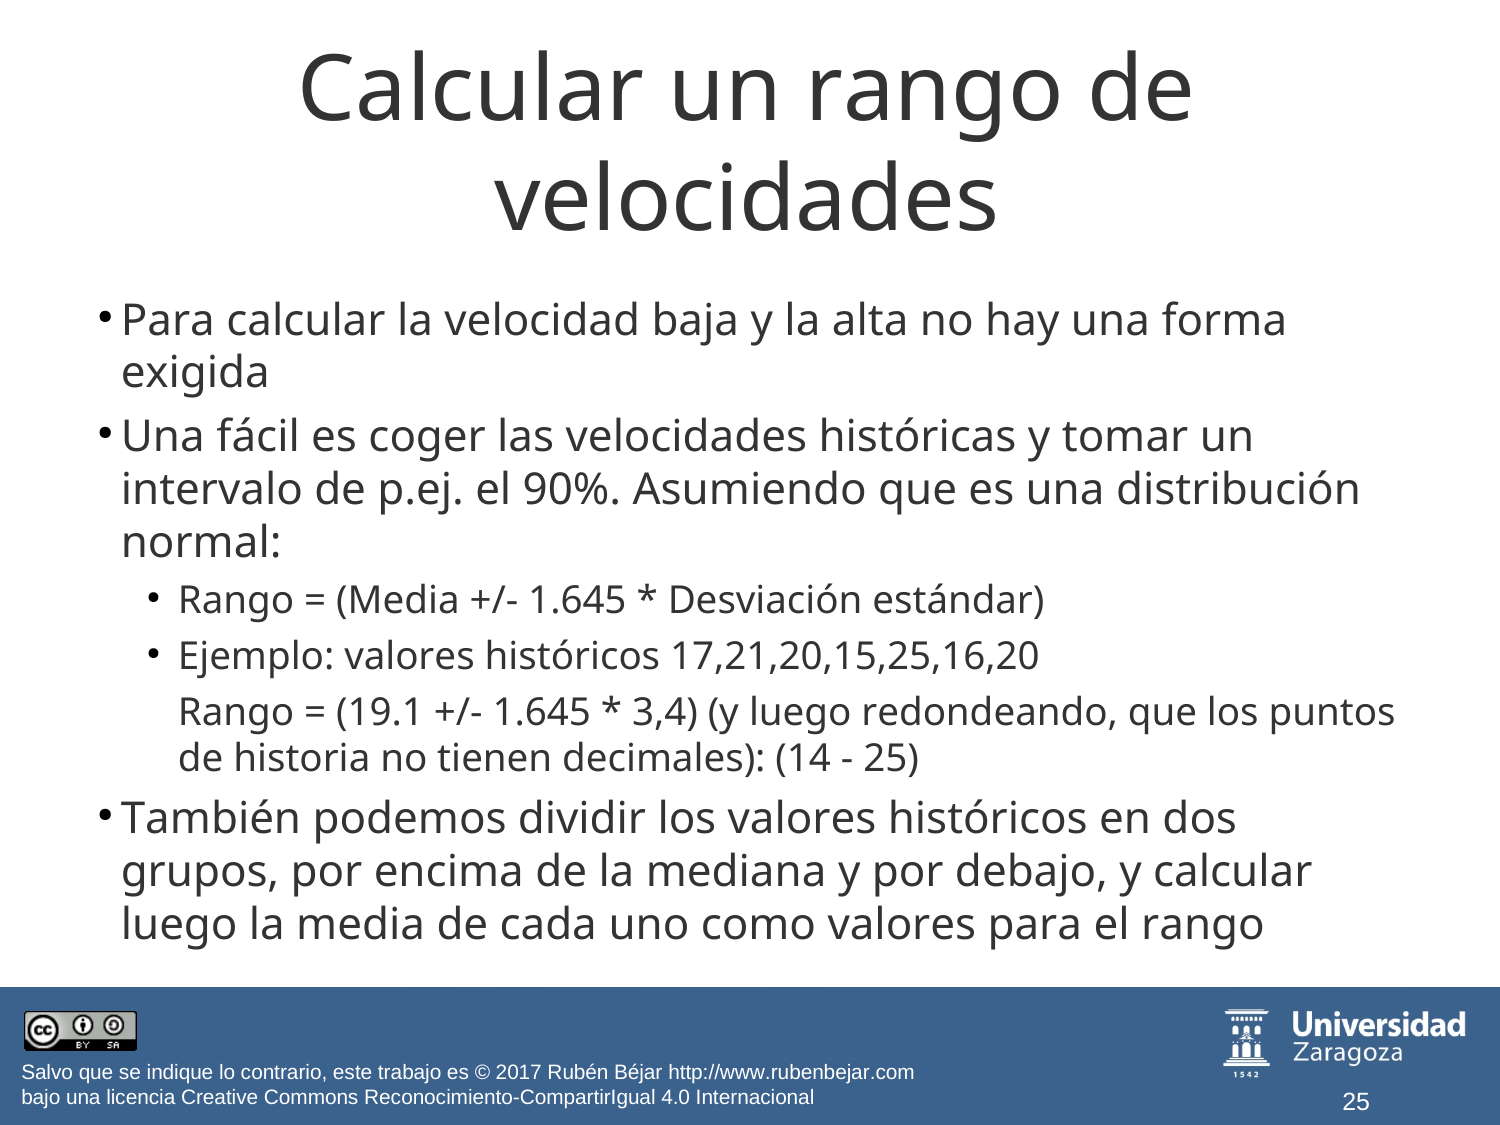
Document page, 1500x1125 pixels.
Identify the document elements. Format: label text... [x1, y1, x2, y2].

list Para calcular la velocidad baja y la alta no hay una forma exigida Una fácil es coger las velocidades históricas y tomar un intervalo de p.ej. el 90%. Asumiendo que es una distribución normal: Rango = (Media +/- 1.645 * Desviación estándar) Ejemplo: valores históricos 17,21,20,15,25,16,20 Rango = (19.1 +/- 1.645 * 3,4) (y luego redondeando, que los puntos de historia no tienen decimales): (14 - 25) También podemos dividir los valores históricos en dos grupos, por encima de la mediana y por debajo, y calcular luego la media de cada uno como valores para el rango [82, 283, 1418, 957]
picture [0, 987, 1500, 1125]
title Calcular un rango de velocidades [74, 21, 1420, 257]
